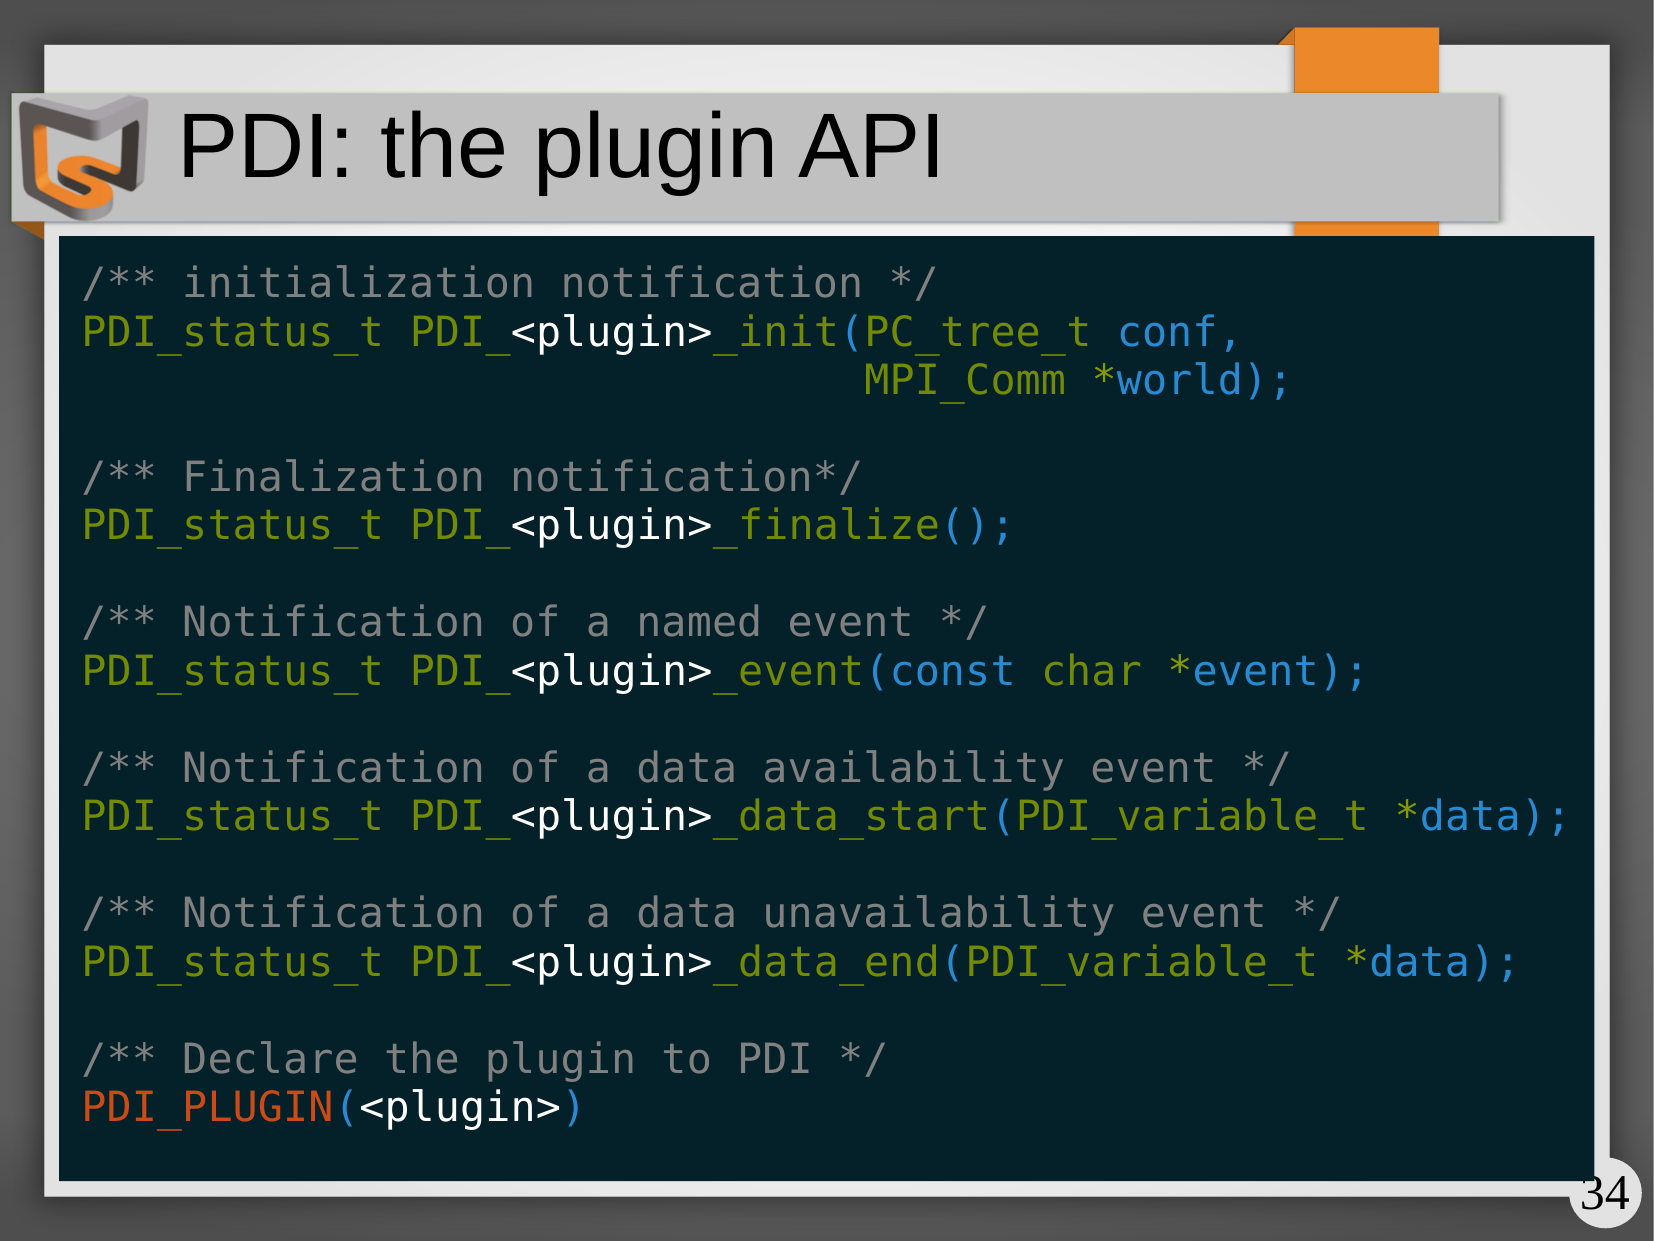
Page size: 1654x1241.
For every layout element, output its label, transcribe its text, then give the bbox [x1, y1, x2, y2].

title PDI: the plugin API [177, 94, 1477, 213]
picture [0, 0, 1654, 1241]
text_box /** initialization notification */ PDI_status_t PDI_<plugin>_init(PC_tree_t conf, MPI_Comm *world); /** Finalization notification*/ PDI_status_t PDI_<plugin>_finalize(); /** Notification of a named event */ PDI_status_t PDI_<plugin>_event(const char *event); /** Notification of a data availability event */ PDI_status_t PDI_<plugin>_data_start(PDI_variable_t *data); /** Notification of a data unavailability event */ PDI_status_t PDI_<plugin>_data_end(PDI_variable_t *data); /** Declare the plugin to PDI */ PDI_PLUGIN(<plugin>) [59, 236, 1595, 1182]
